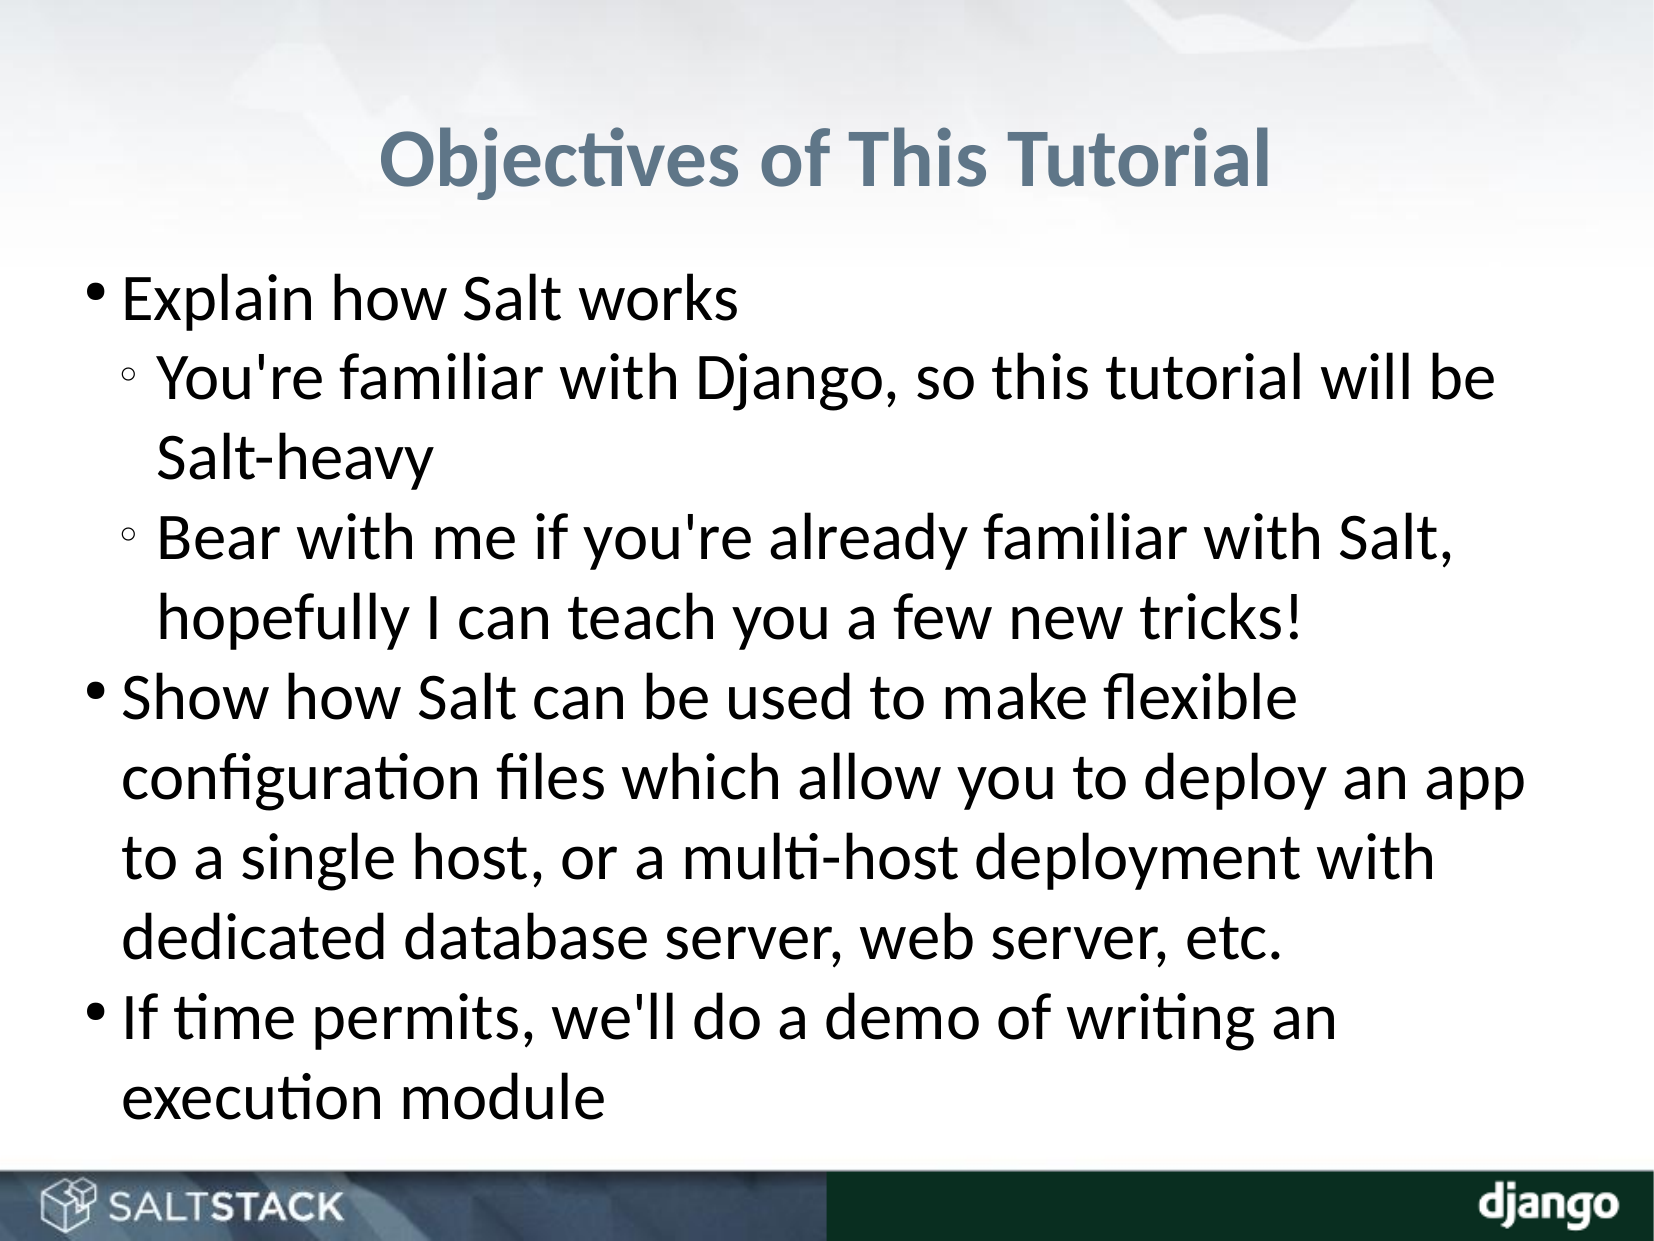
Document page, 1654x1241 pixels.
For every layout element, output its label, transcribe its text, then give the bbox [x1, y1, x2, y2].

picture [0, 0, 1654, 1241]
text_box Objectives of This Tutorial [82, 49, 1571, 245]
text_box Explain how Salt works You're familiar with Django, so this tutorial will be Salt-heavy Bear with me if you're already familiar with Salt, hopefully I can teach you a few new tricks! Show how Salt can be used to make flexible configuration files which allow you to deploy an app to a single host, or a multi-host deployment with dedicated database server, web server, etc. If time permits, we'll do a demo of writing an execution module [69, 245, 1585, 1125]
